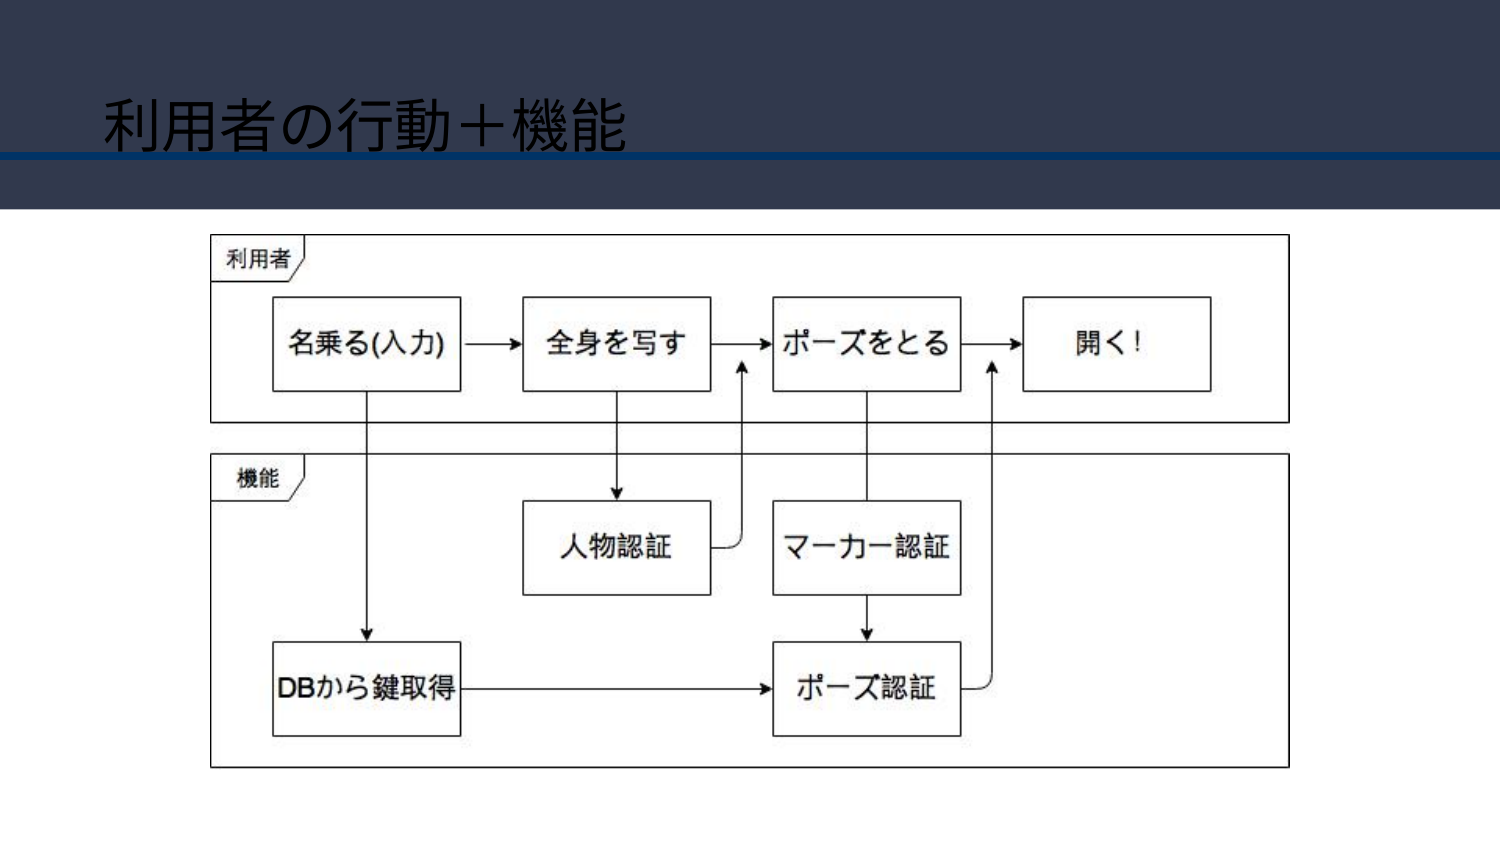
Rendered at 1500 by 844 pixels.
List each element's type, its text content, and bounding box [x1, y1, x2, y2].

picture [210, 234, 1290, 770]
title 利用者の行動＋機能 [0, 70, 1500, 174]
